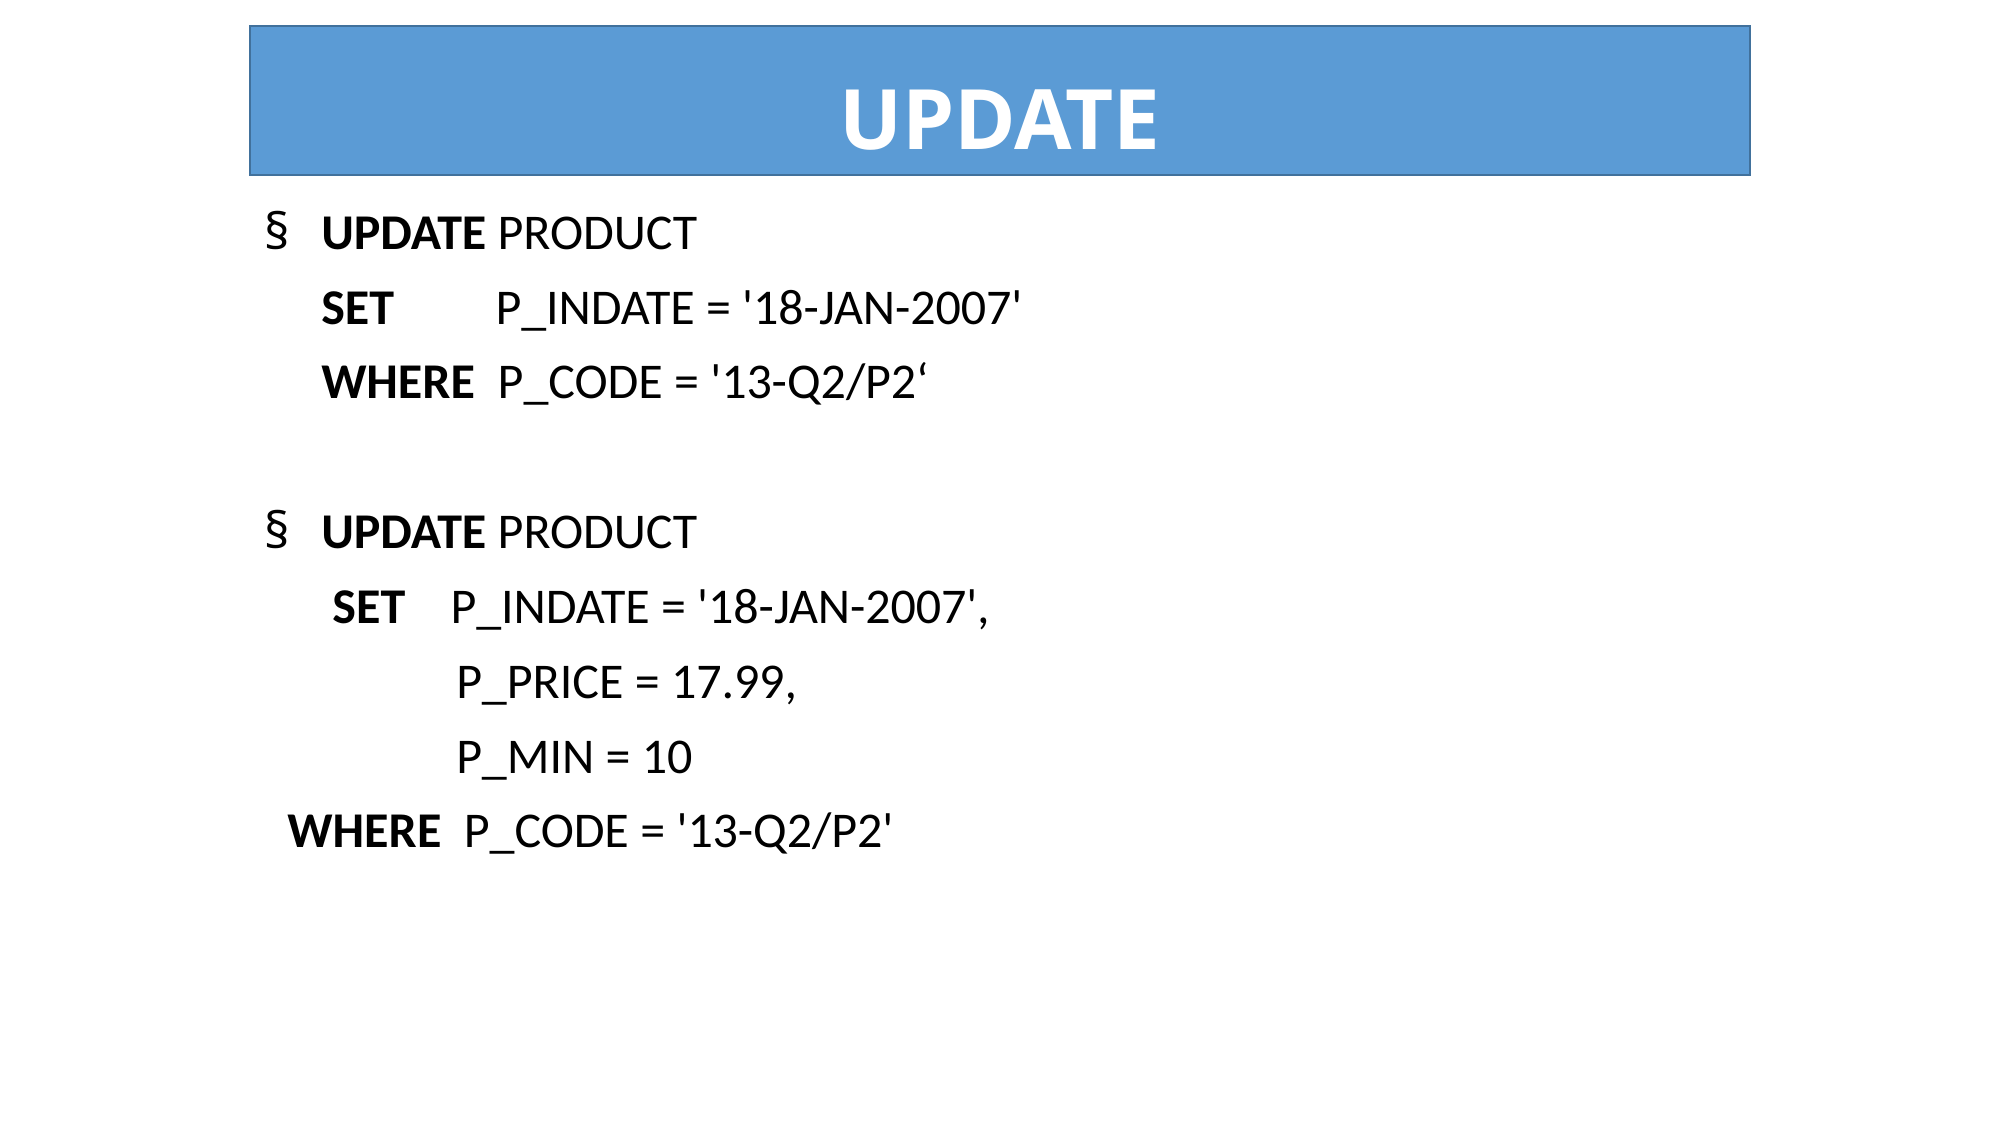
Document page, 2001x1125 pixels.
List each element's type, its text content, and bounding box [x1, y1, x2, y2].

title UPDATE [249, 26, 1750, 176]
subtitle UPDATE PRODUCT SET P_INDATE = '18-JAN-2007' WHERE P_CODE = '13-Q2/P2‘ UPDATE PRODUCT SET P_INDATE = '18-JAN-2007', P_PRICE = 17.99, P_MIN = 10 WHERE P_CODE = '13-Q2/P2' [249, 198, 1750, 1101]
